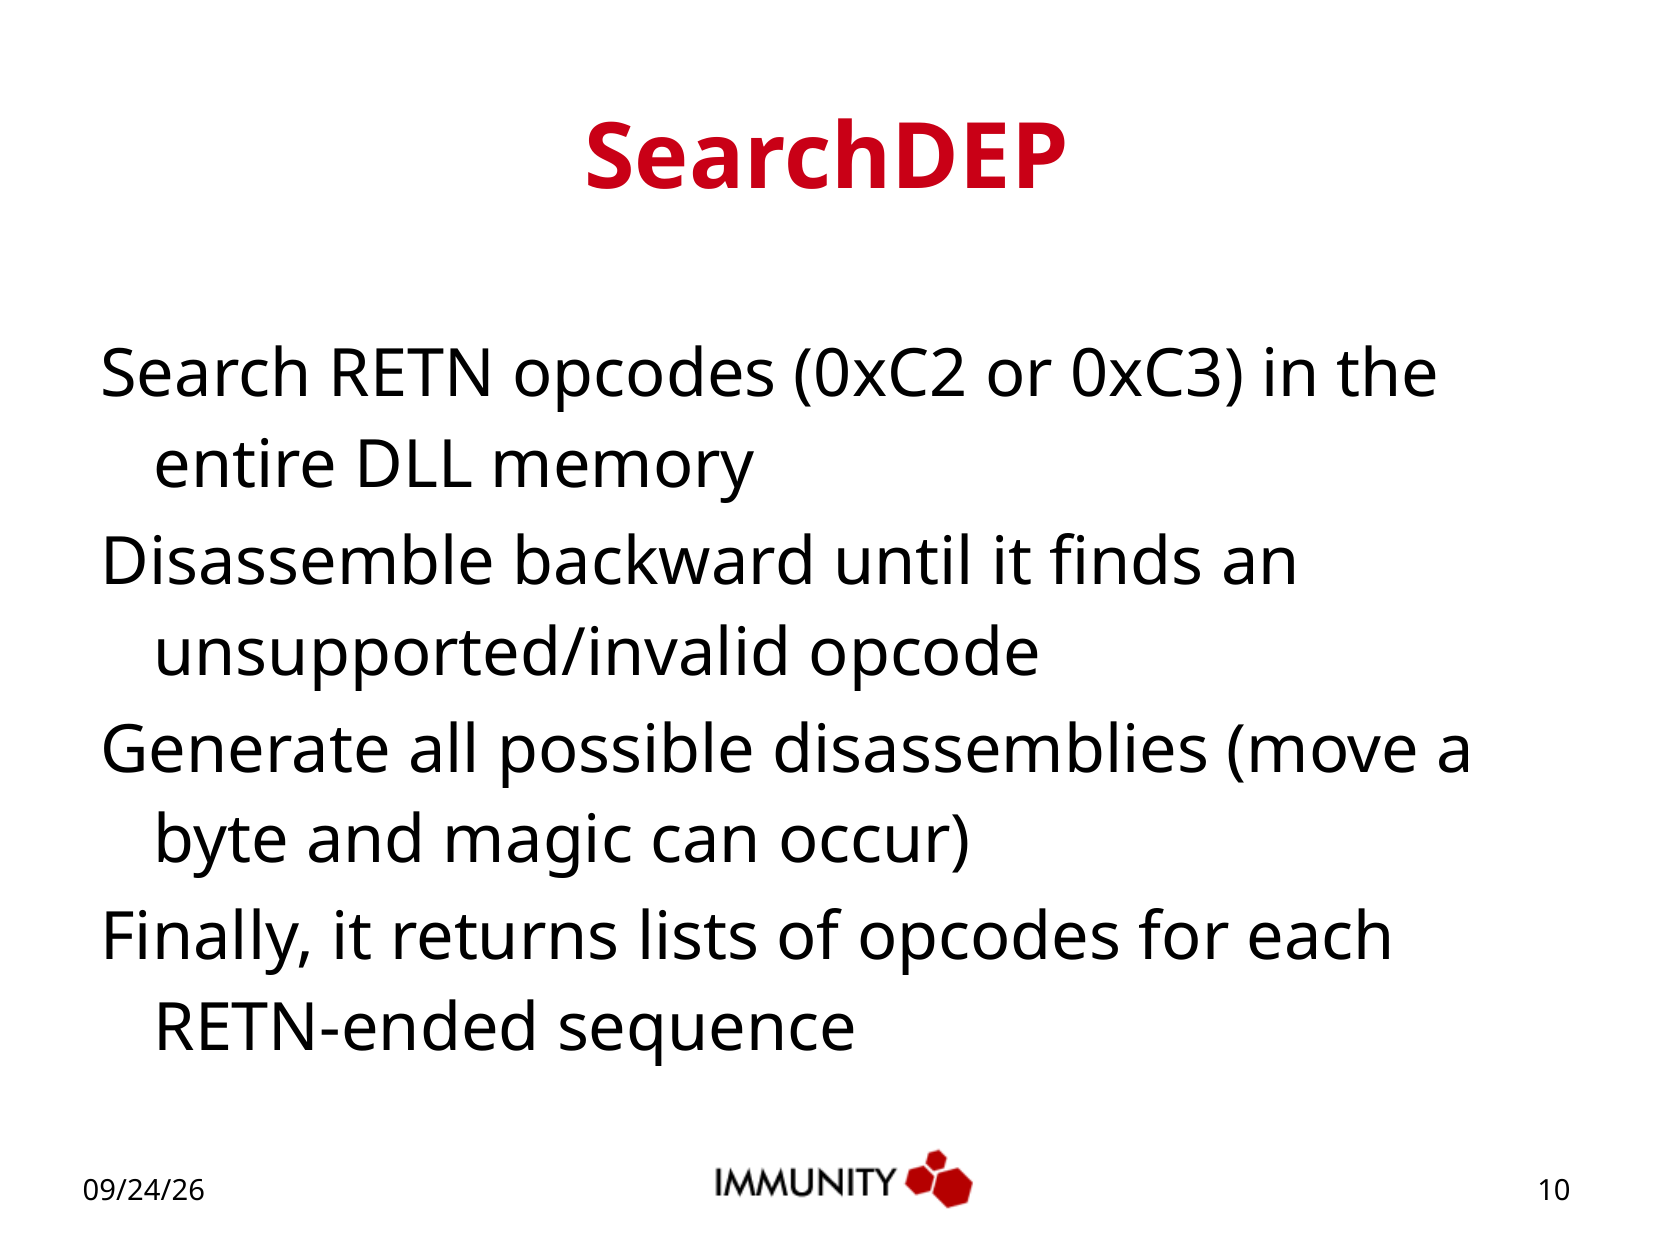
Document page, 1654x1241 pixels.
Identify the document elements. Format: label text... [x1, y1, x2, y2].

picture [694, 1130, 984, 1235]
list Search RETN opcodes (0xC2 or 0xC3) in the entire DLL memory Disassemble backward until it finds an unsupported/invalid opcode Generate all possible disassemblies (move a byte and magic can occur) Finally, it returns lists of opcodes for each RETN-ended sequence [82, 325, 1571, 1130]
title SearchDEP [82, 49, 1571, 257]
